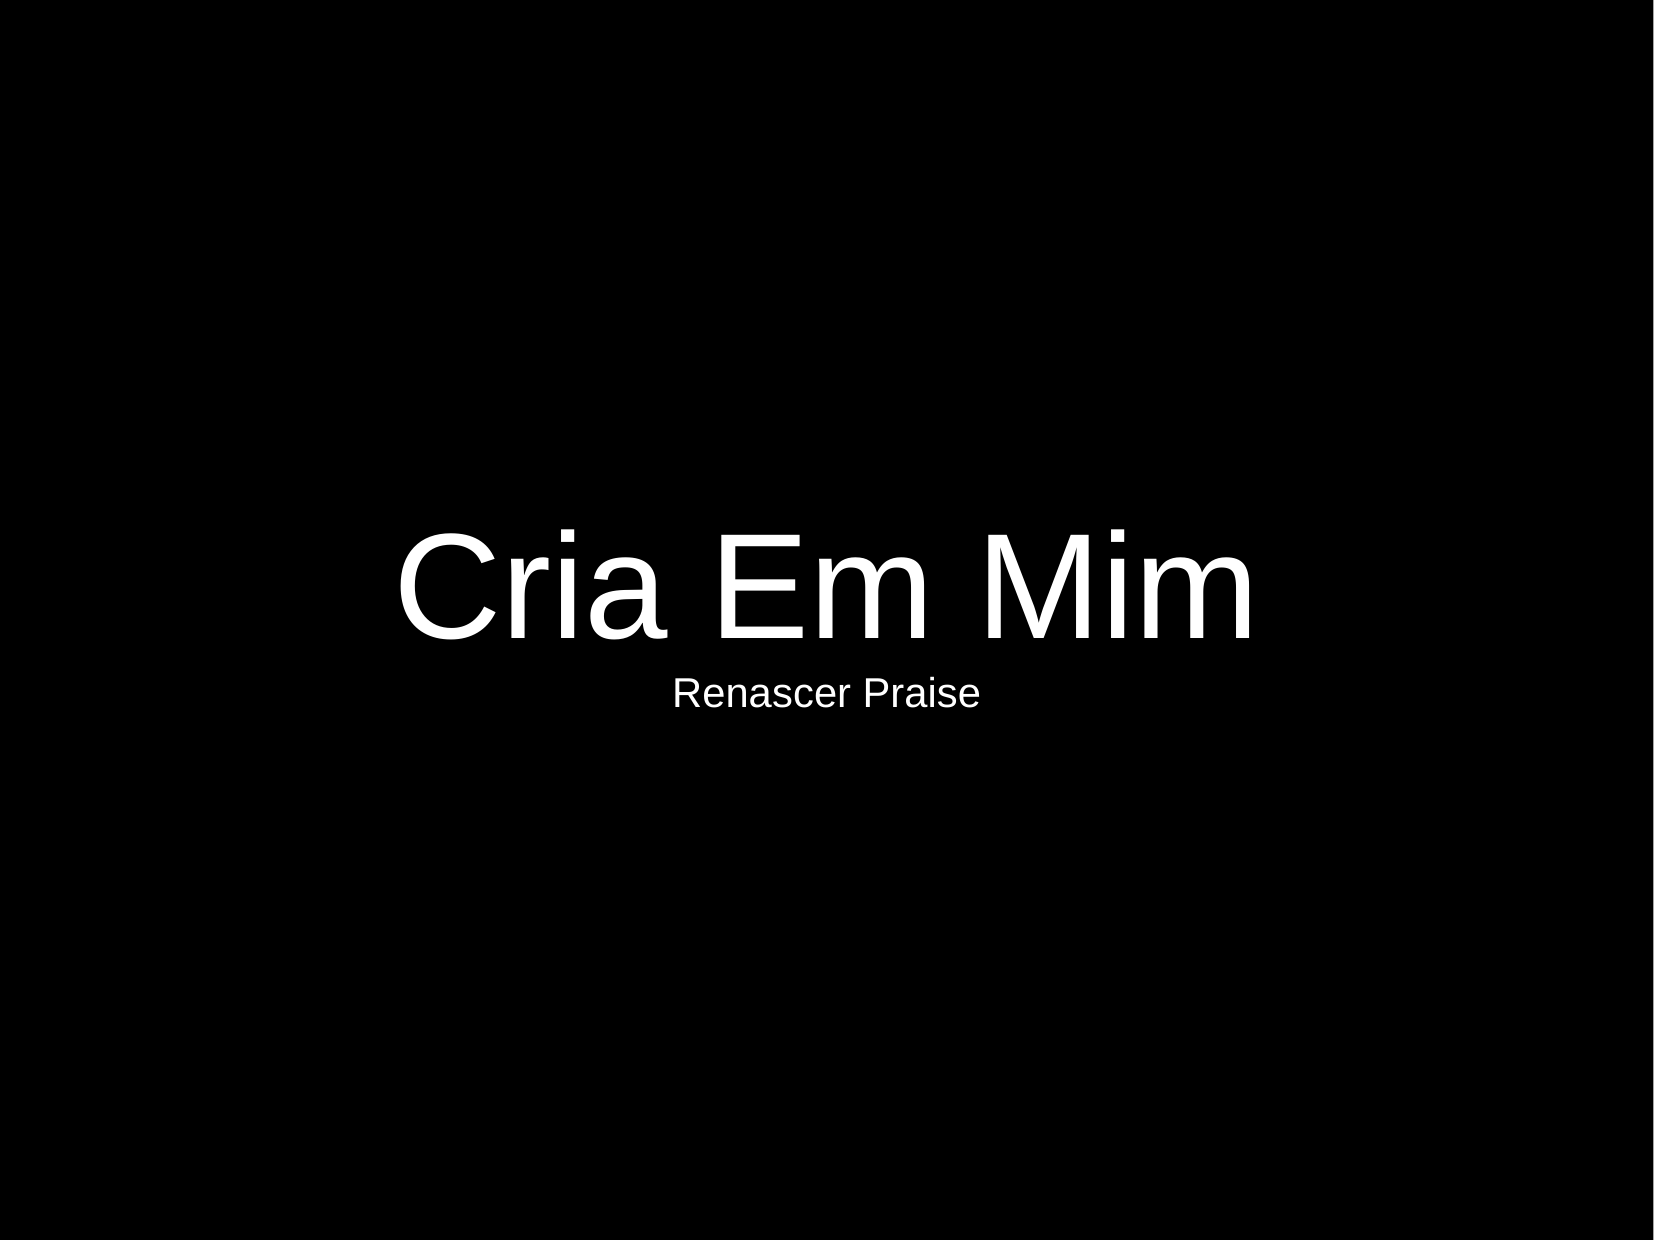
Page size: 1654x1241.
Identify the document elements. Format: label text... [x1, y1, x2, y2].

subtitle Cria Em Mim Renascer Praise [82, 49, 1571, 1170]
